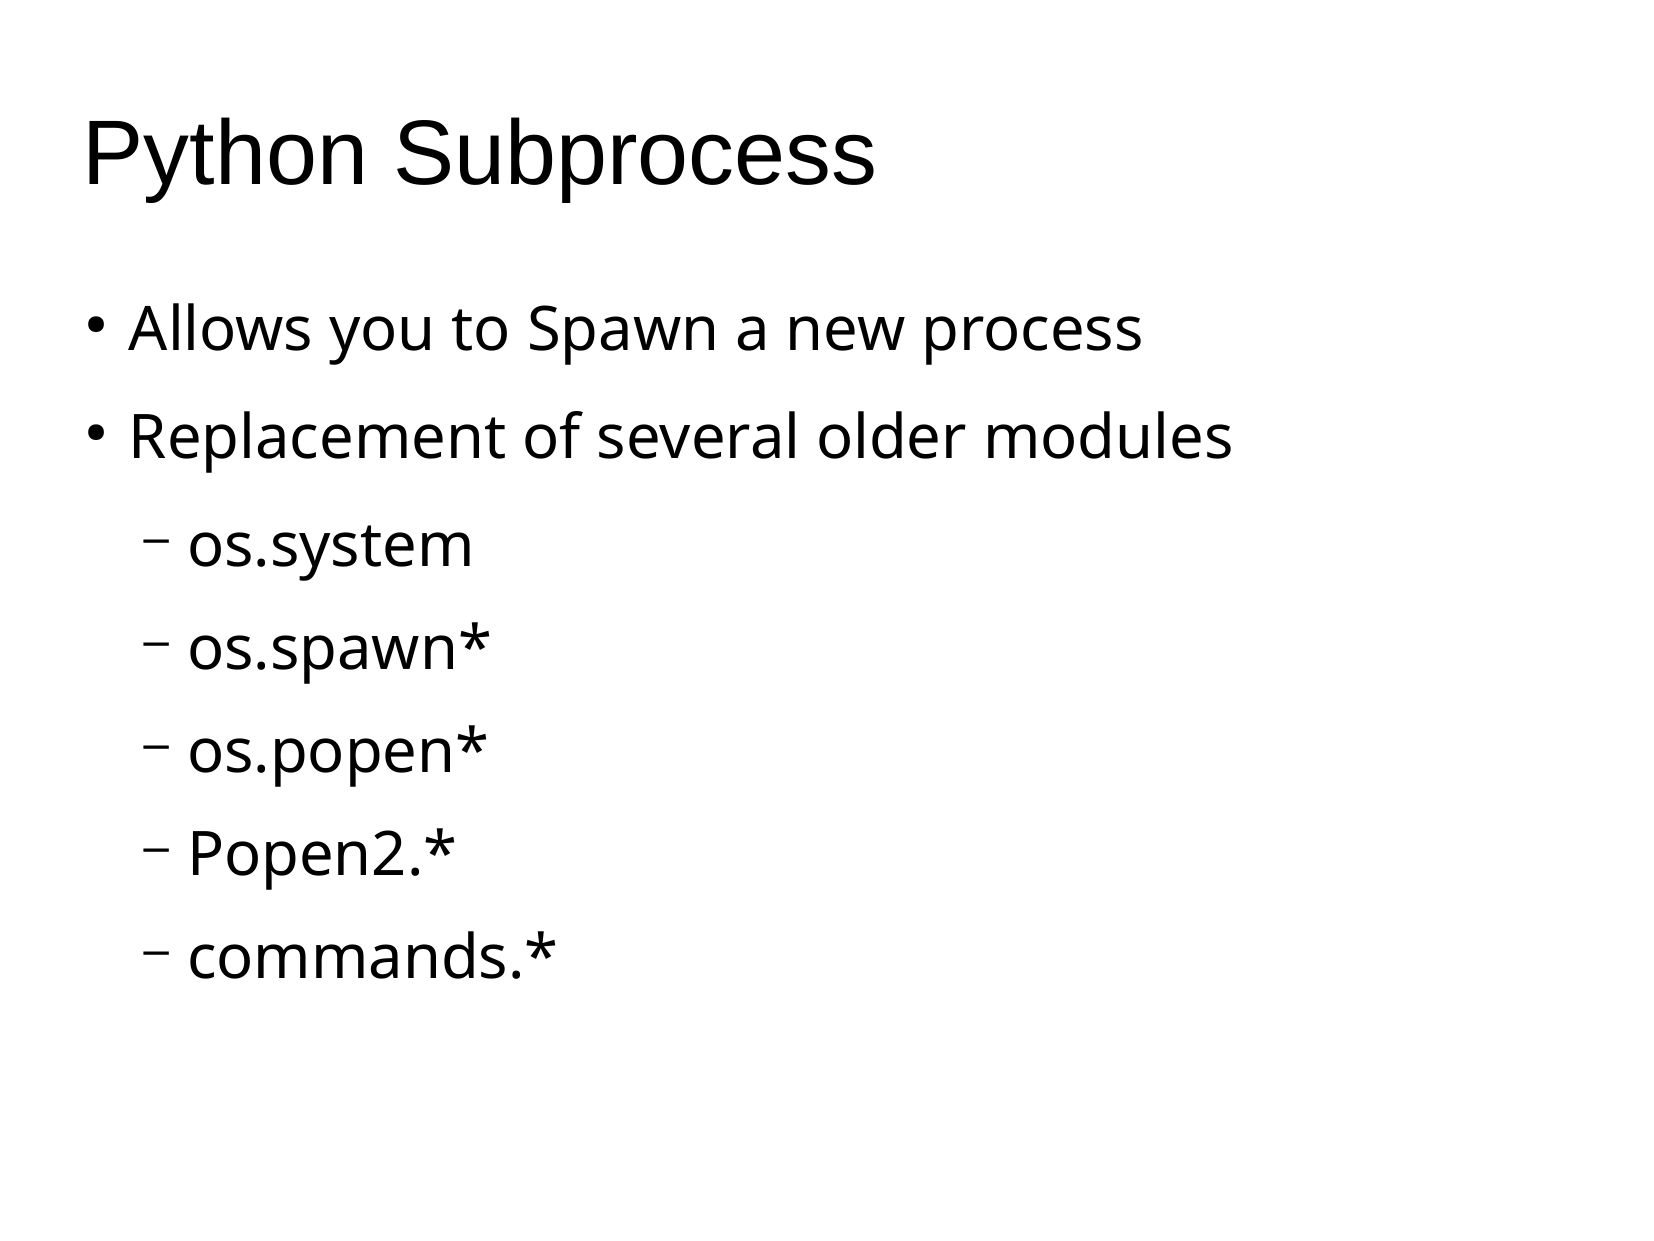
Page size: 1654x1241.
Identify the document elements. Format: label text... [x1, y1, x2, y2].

list Allows you to Spawn a new process Replacement of several older modules os.system os.spawn* os.popen* Popen2.* commands.* [70, 284, 1560, 1004]
title Python Subprocess [82, 49, 1571, 257]
